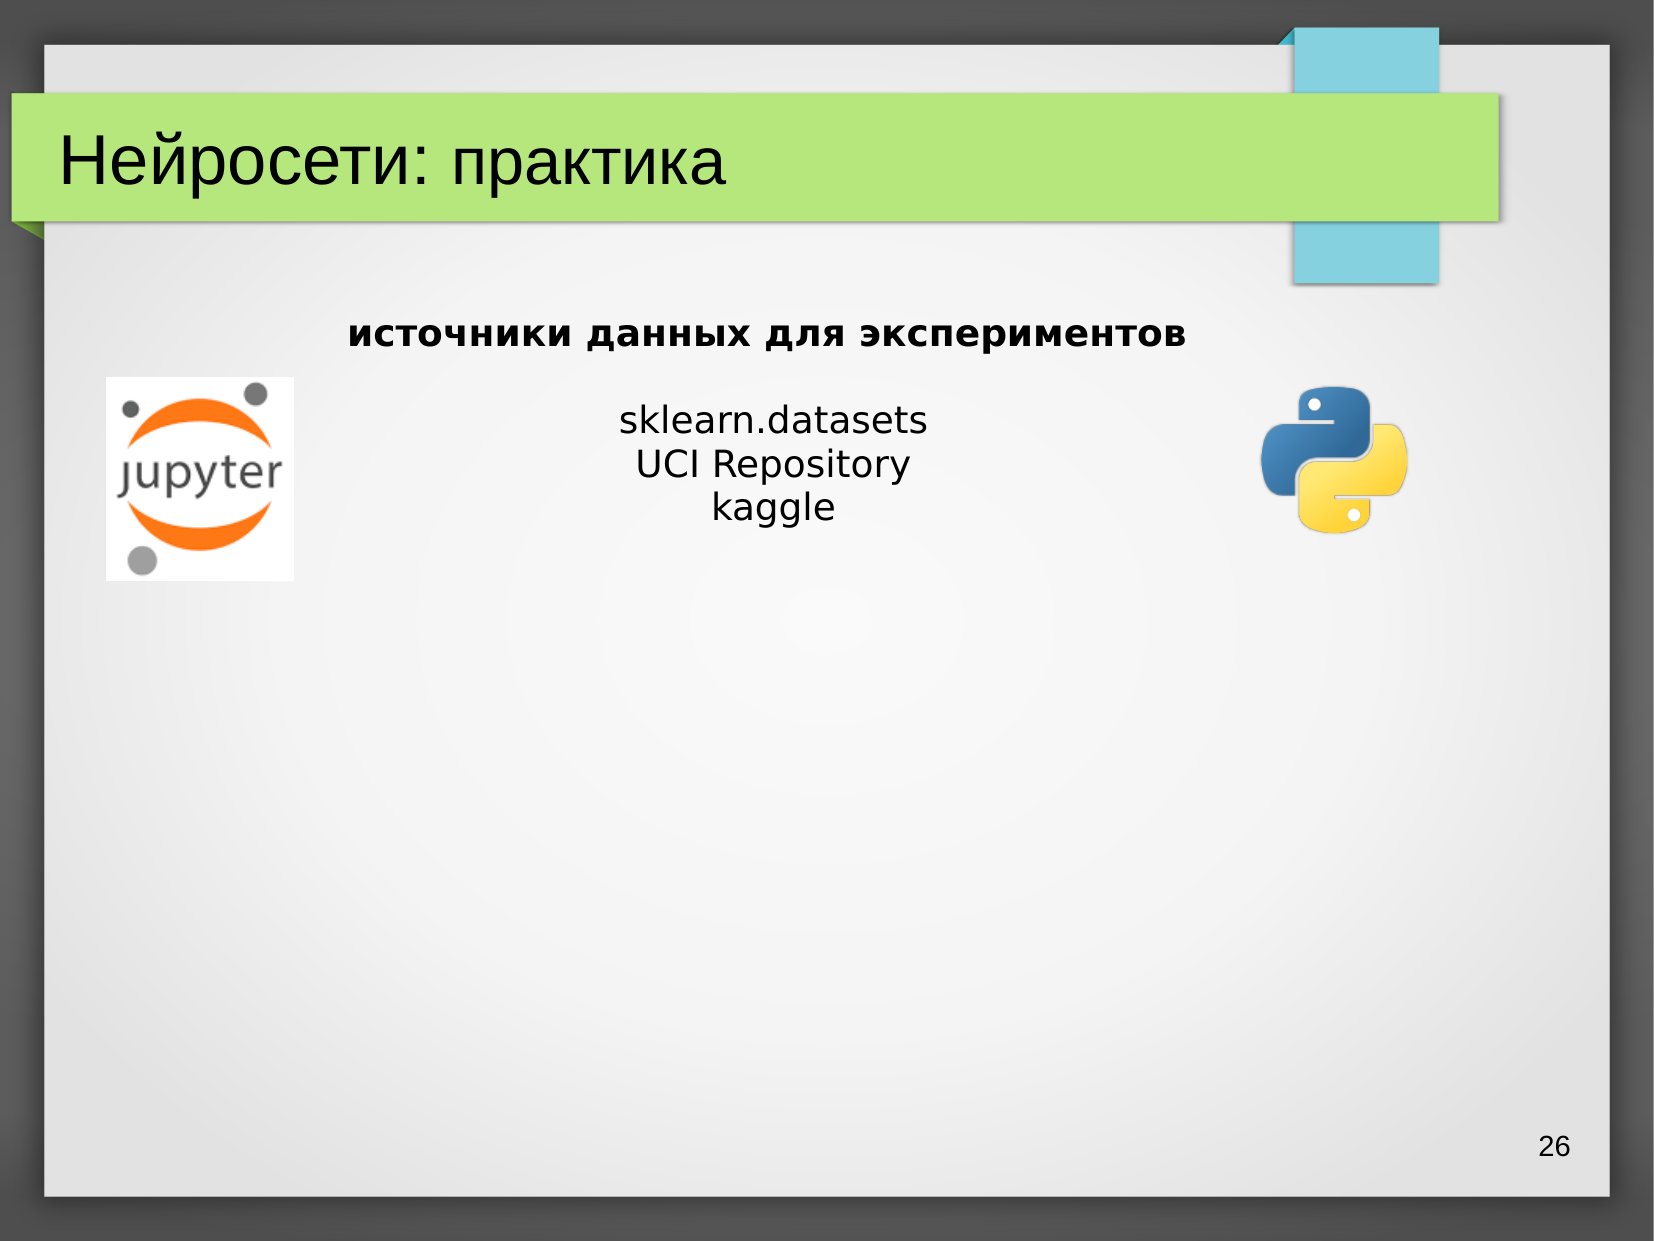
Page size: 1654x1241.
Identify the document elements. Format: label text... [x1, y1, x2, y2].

title Нейросети: практика [59, 108, 1288, 212]
picture [0, 0, 1654, 1241]
text_box источники данных для экспериментов sklearn.datasets UCI Repository kaggle [283, 304, 1264, 1016]
